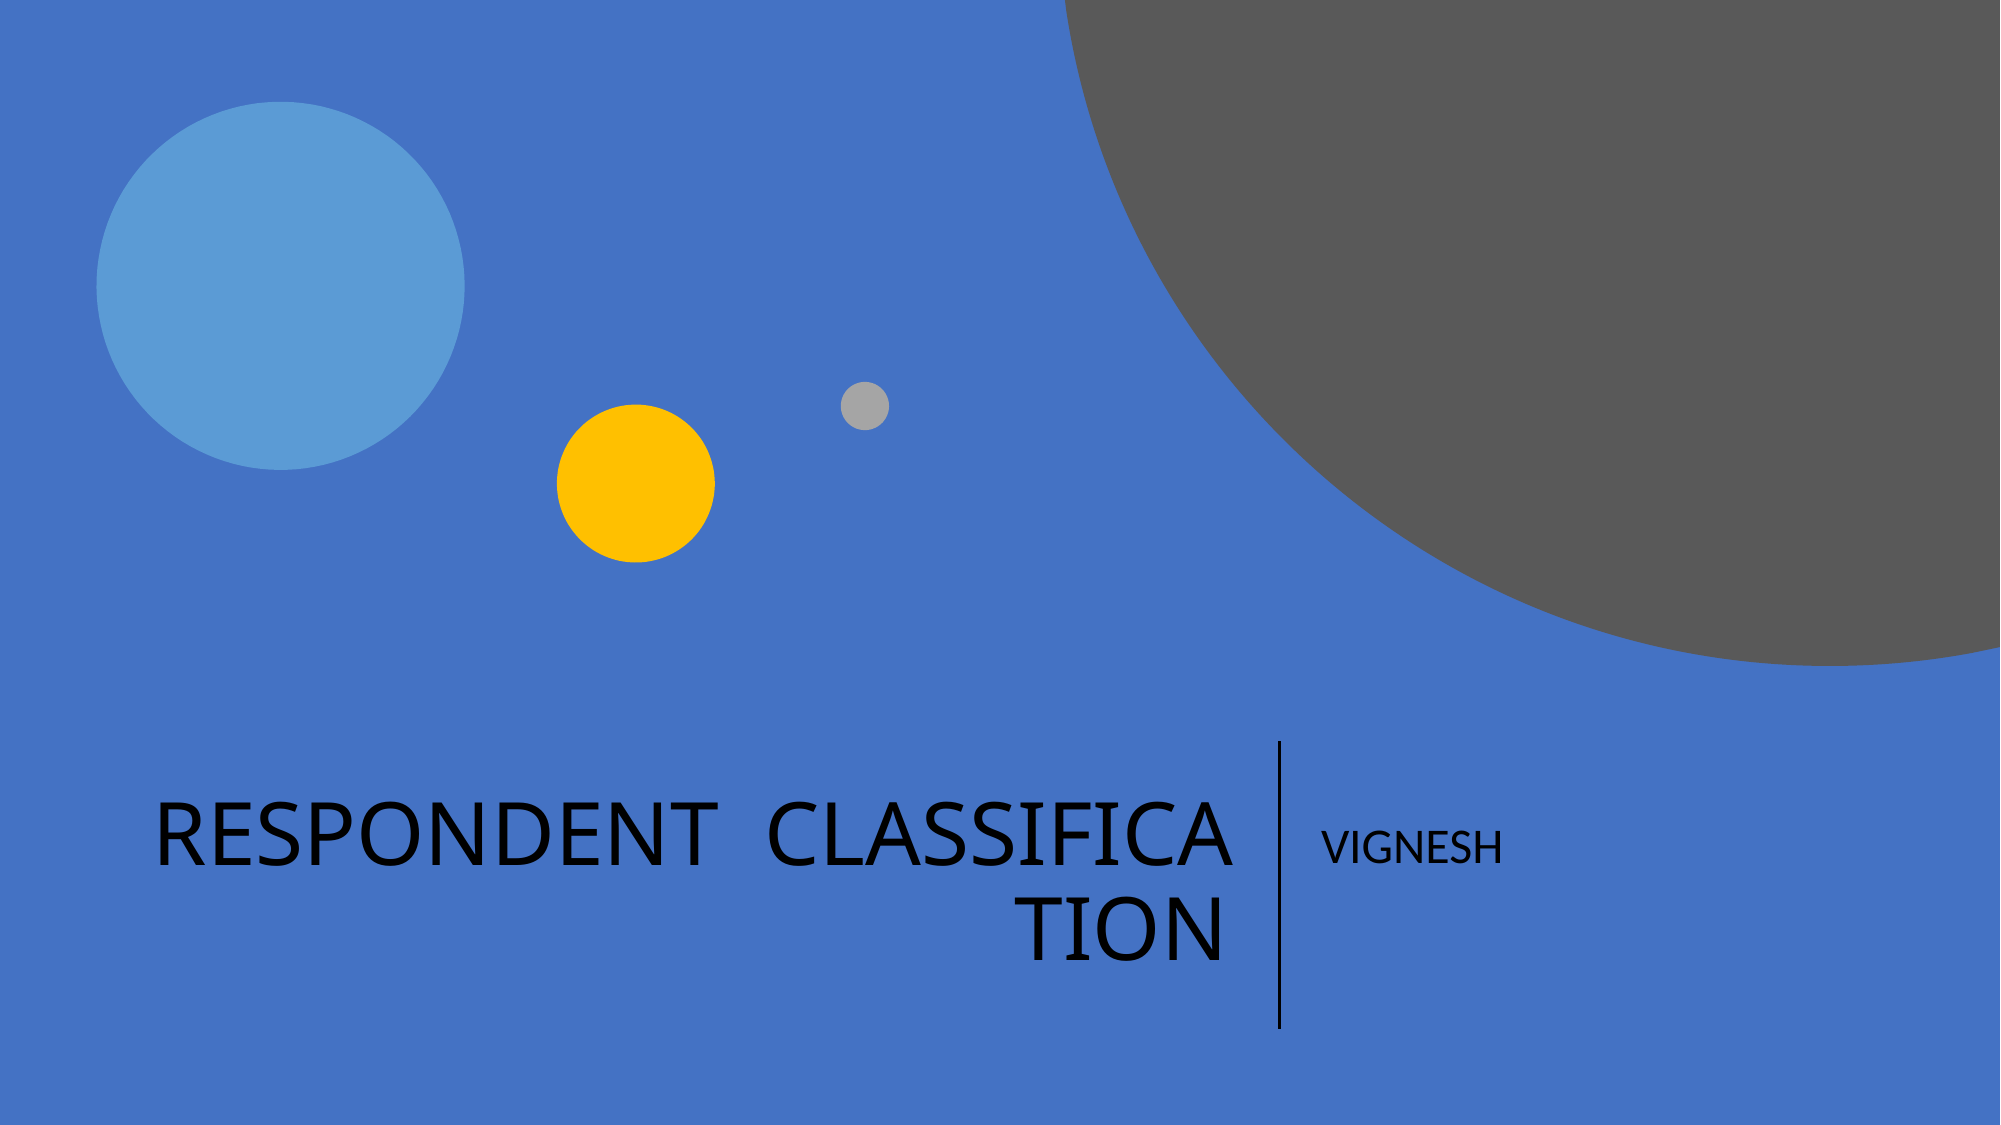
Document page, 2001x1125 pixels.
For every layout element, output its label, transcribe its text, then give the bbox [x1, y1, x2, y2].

title RESPONDENT CLASSIFICATION [137, 742, 1254, 1028]
subtitle VIGNESH [1306, 742, 1841, 1028]
text_box [0, 0, 2000, 1125]
